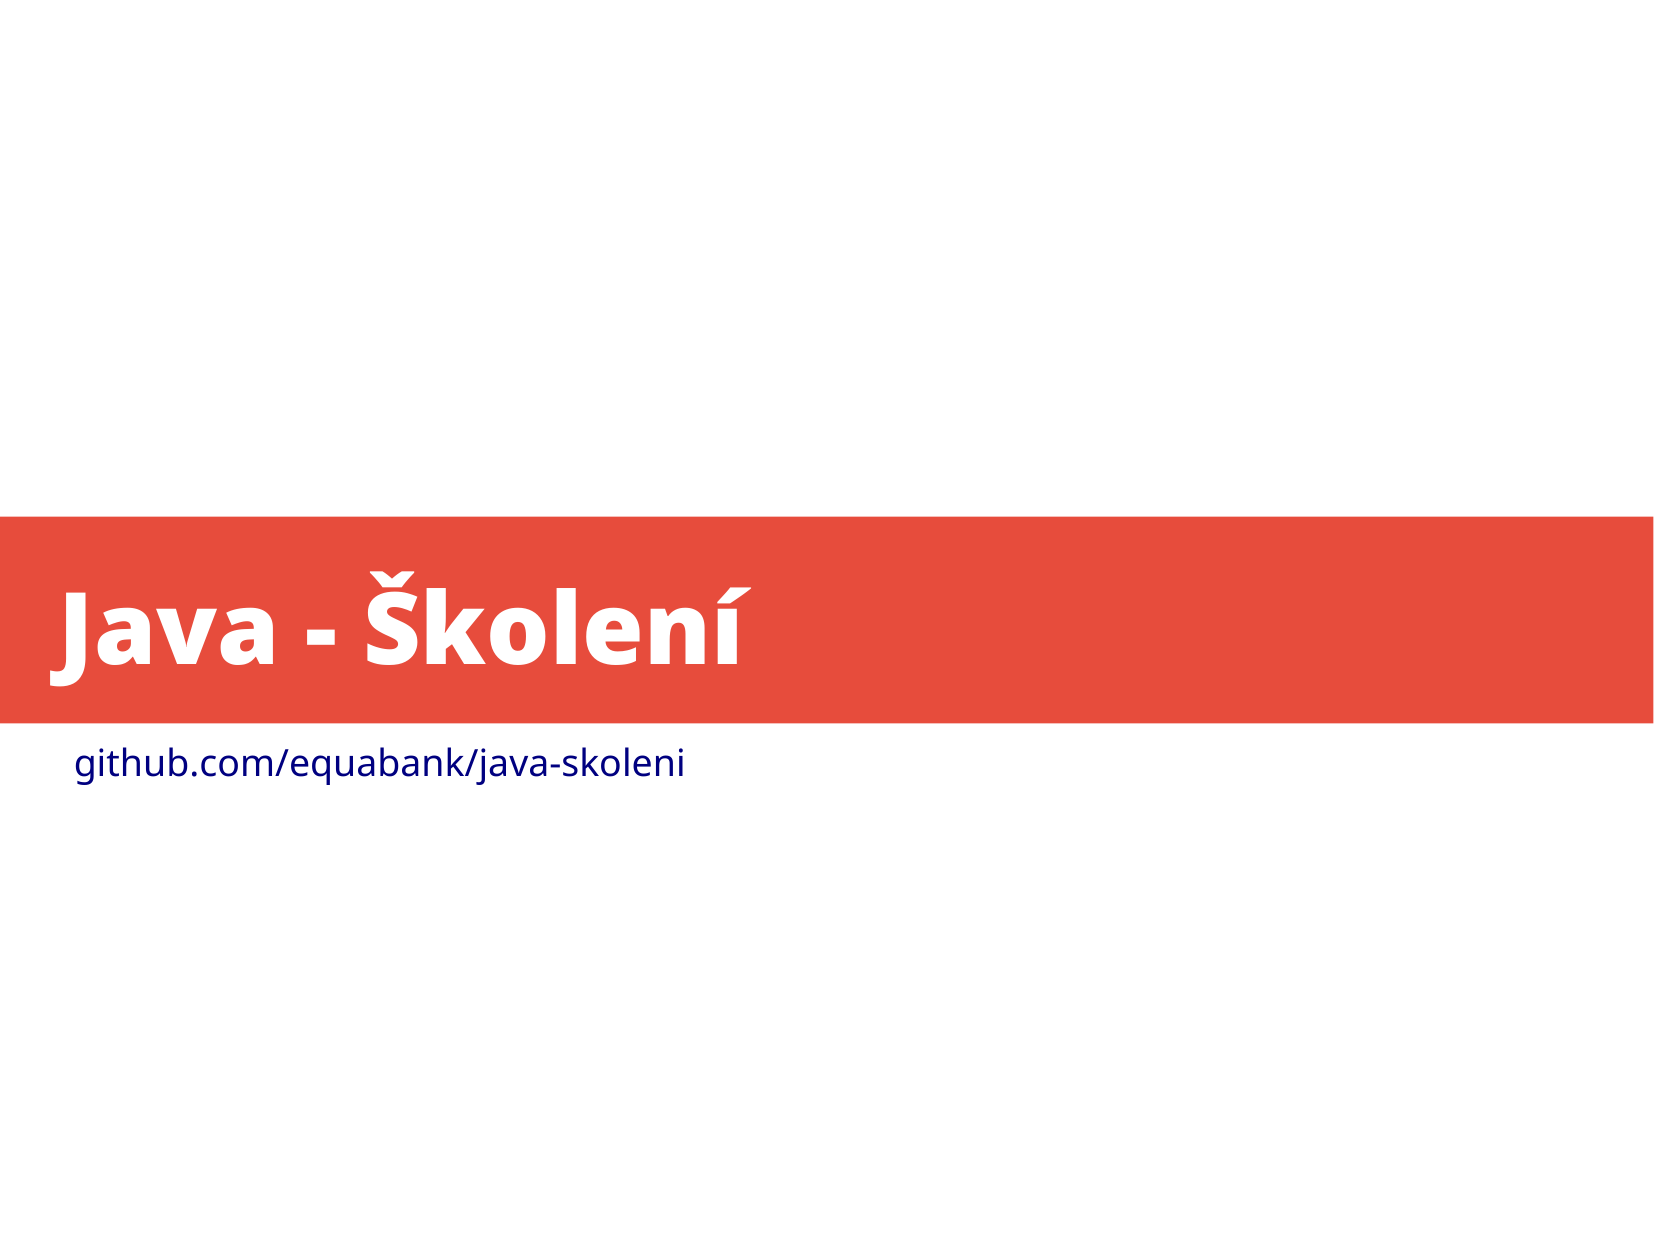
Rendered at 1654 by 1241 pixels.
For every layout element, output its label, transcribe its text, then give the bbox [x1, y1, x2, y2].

title Java - Školení [59, 546, 1595, 694]
text_box github.com/equabank/java-skoleni [59, 729, 755, 792]
